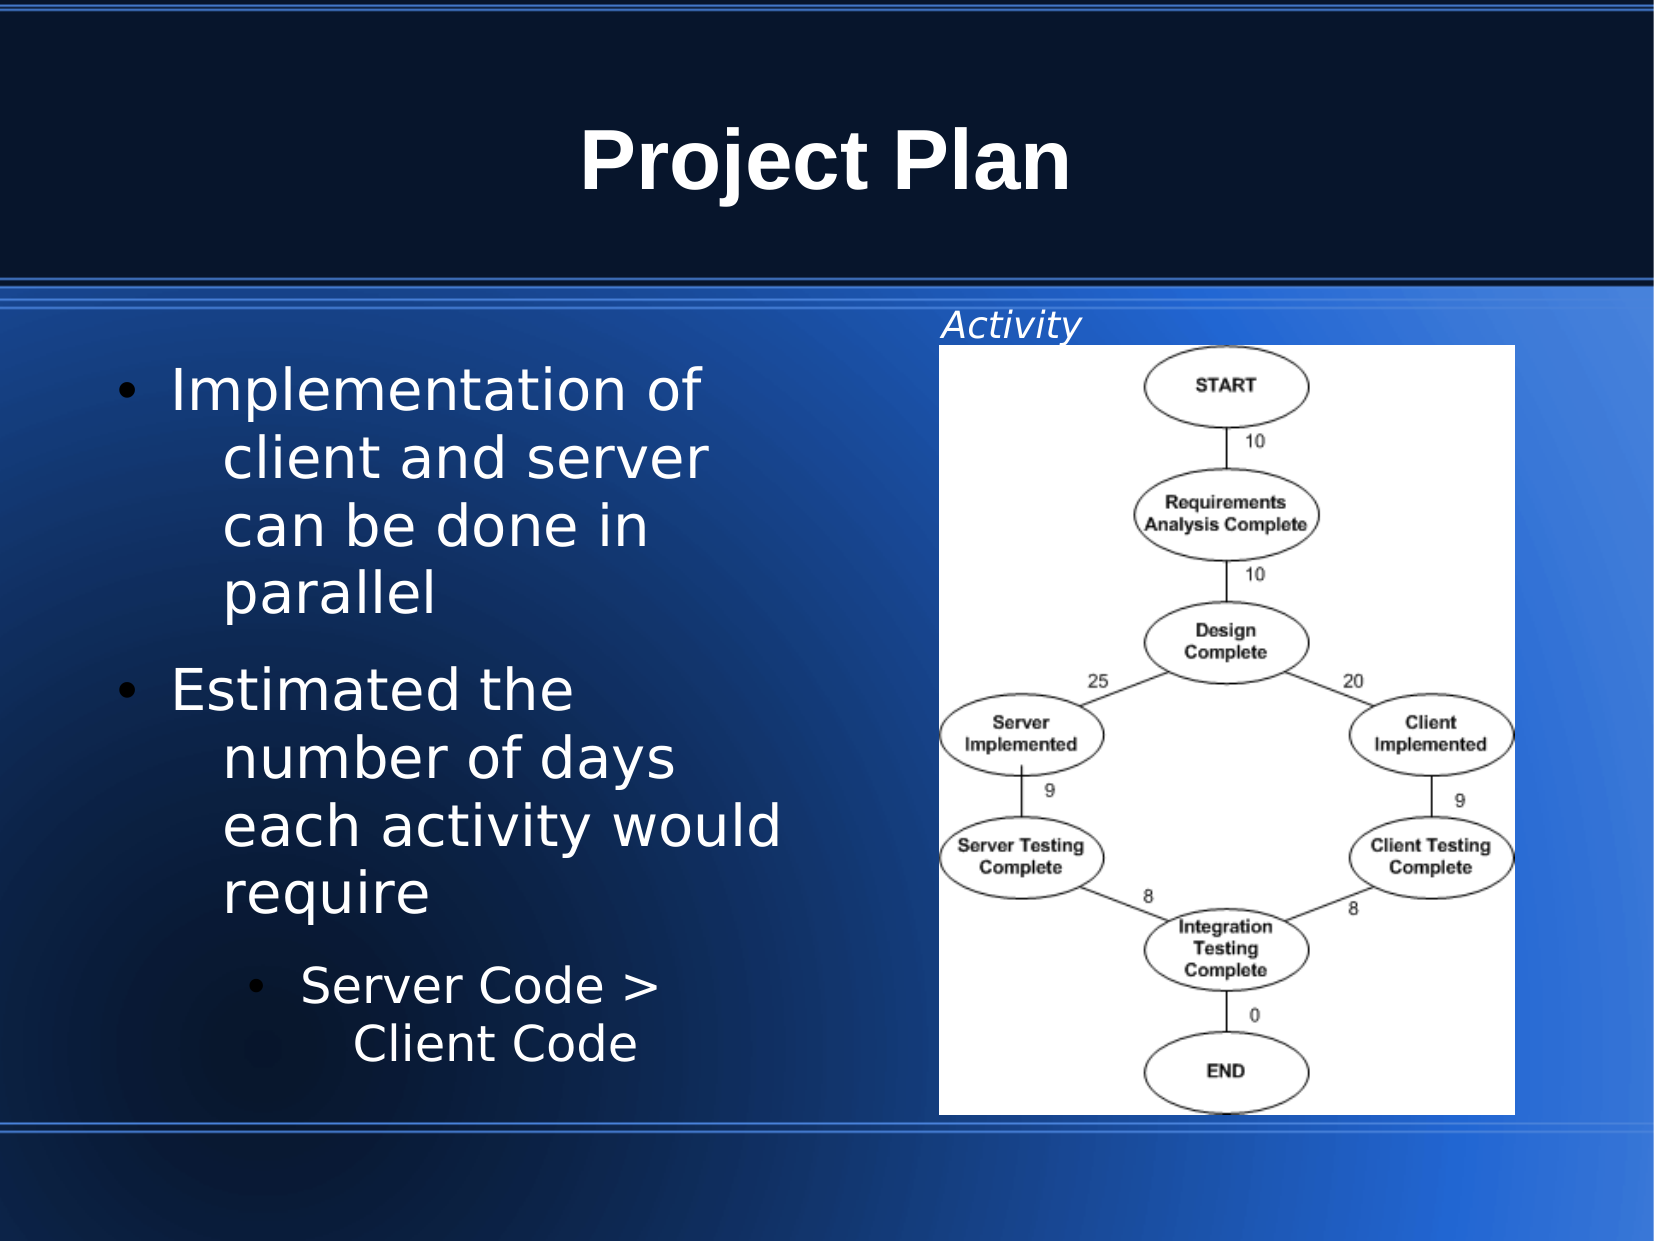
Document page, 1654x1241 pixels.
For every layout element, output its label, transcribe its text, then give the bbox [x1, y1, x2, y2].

list Implementation of client and server can be done in parallel Estimated the number of days each activity would require Server Code > Client Code [82, 355, 809, 1075]
text_box Activity Graph: [926, 295, 1224, 354]
title Project Plan [82, 49, 1571, 257]
picture [939, 345, 1515, 1115]
